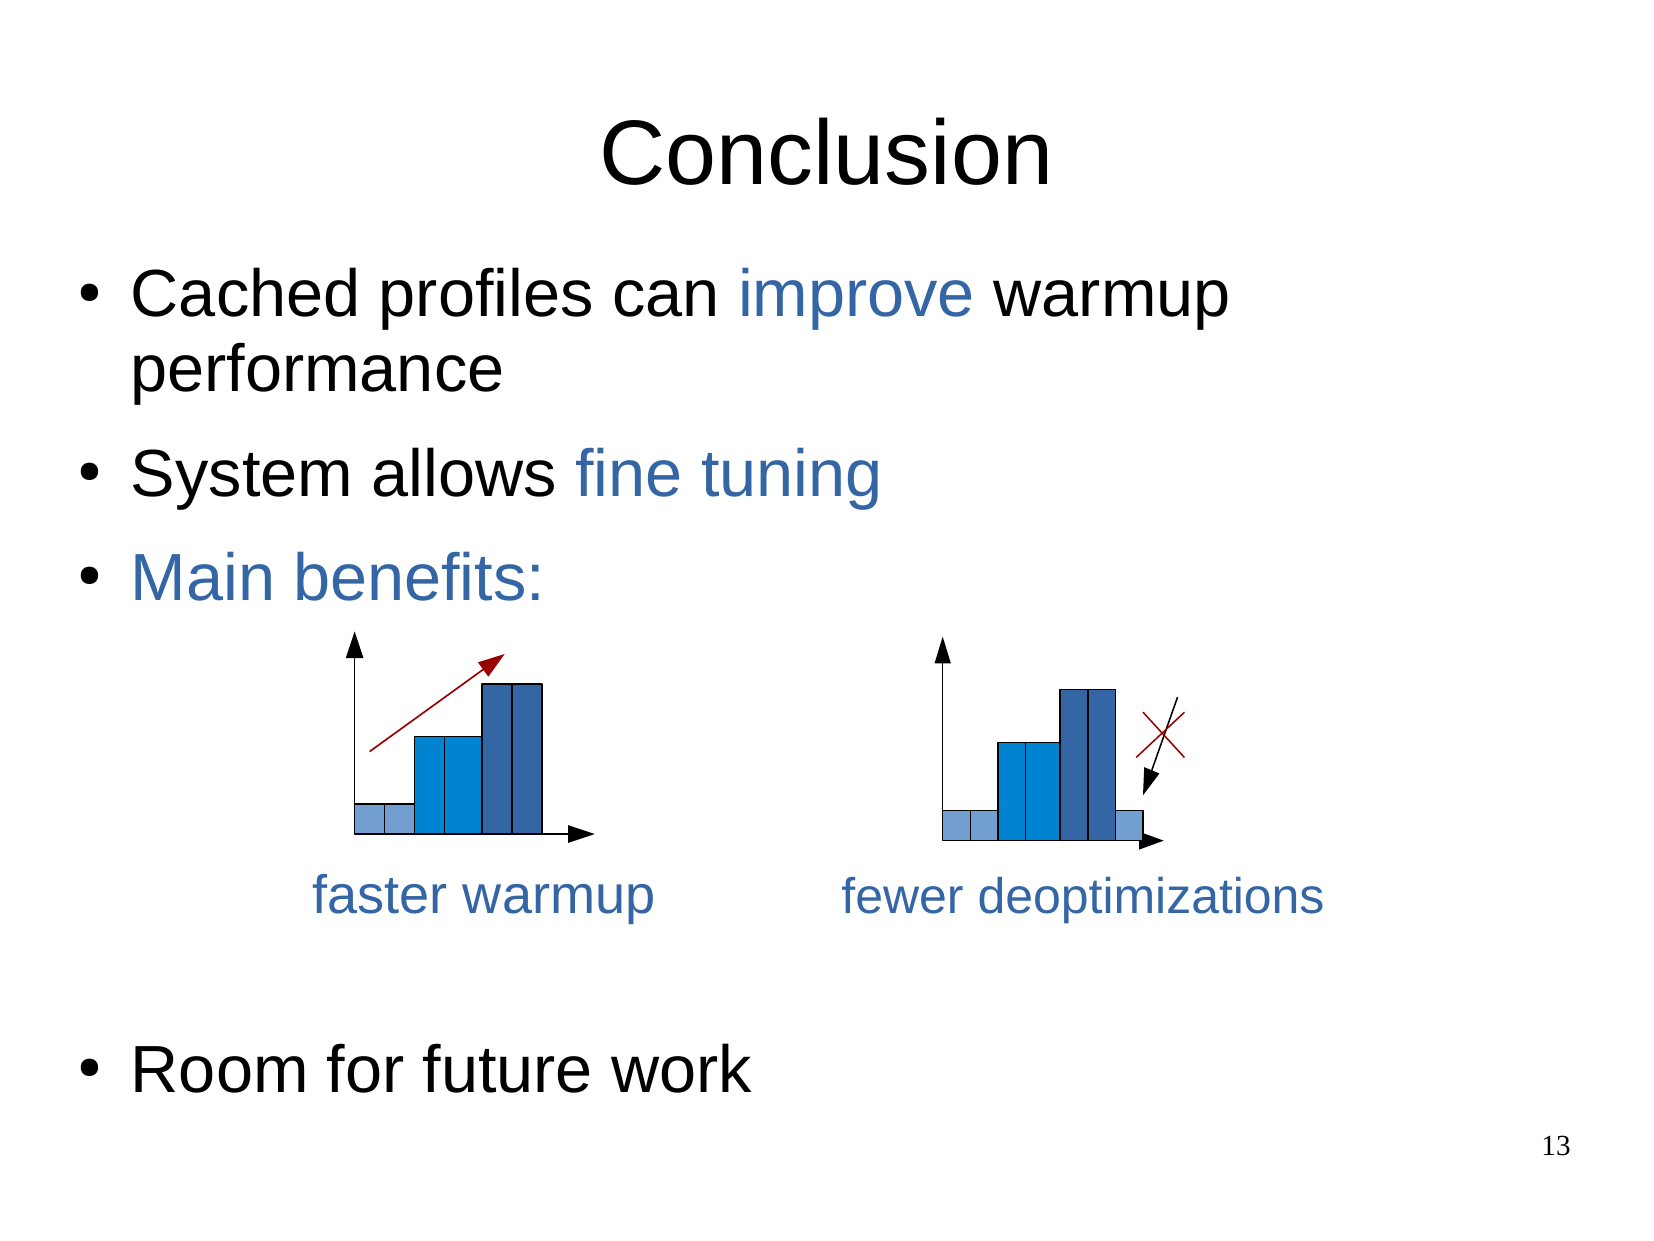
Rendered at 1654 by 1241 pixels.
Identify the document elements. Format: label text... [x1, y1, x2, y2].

picture [345, 630, 596, 844]
picture [934, 636, 1186, 850]
title Conclusion [82, 49, 1571, 256]
list Cached profiles can improve warmup performance System allows fine tuning Main benefits: faster warmup fewer deoptimizations Room for future work [60, 256, 1591, 1126]
